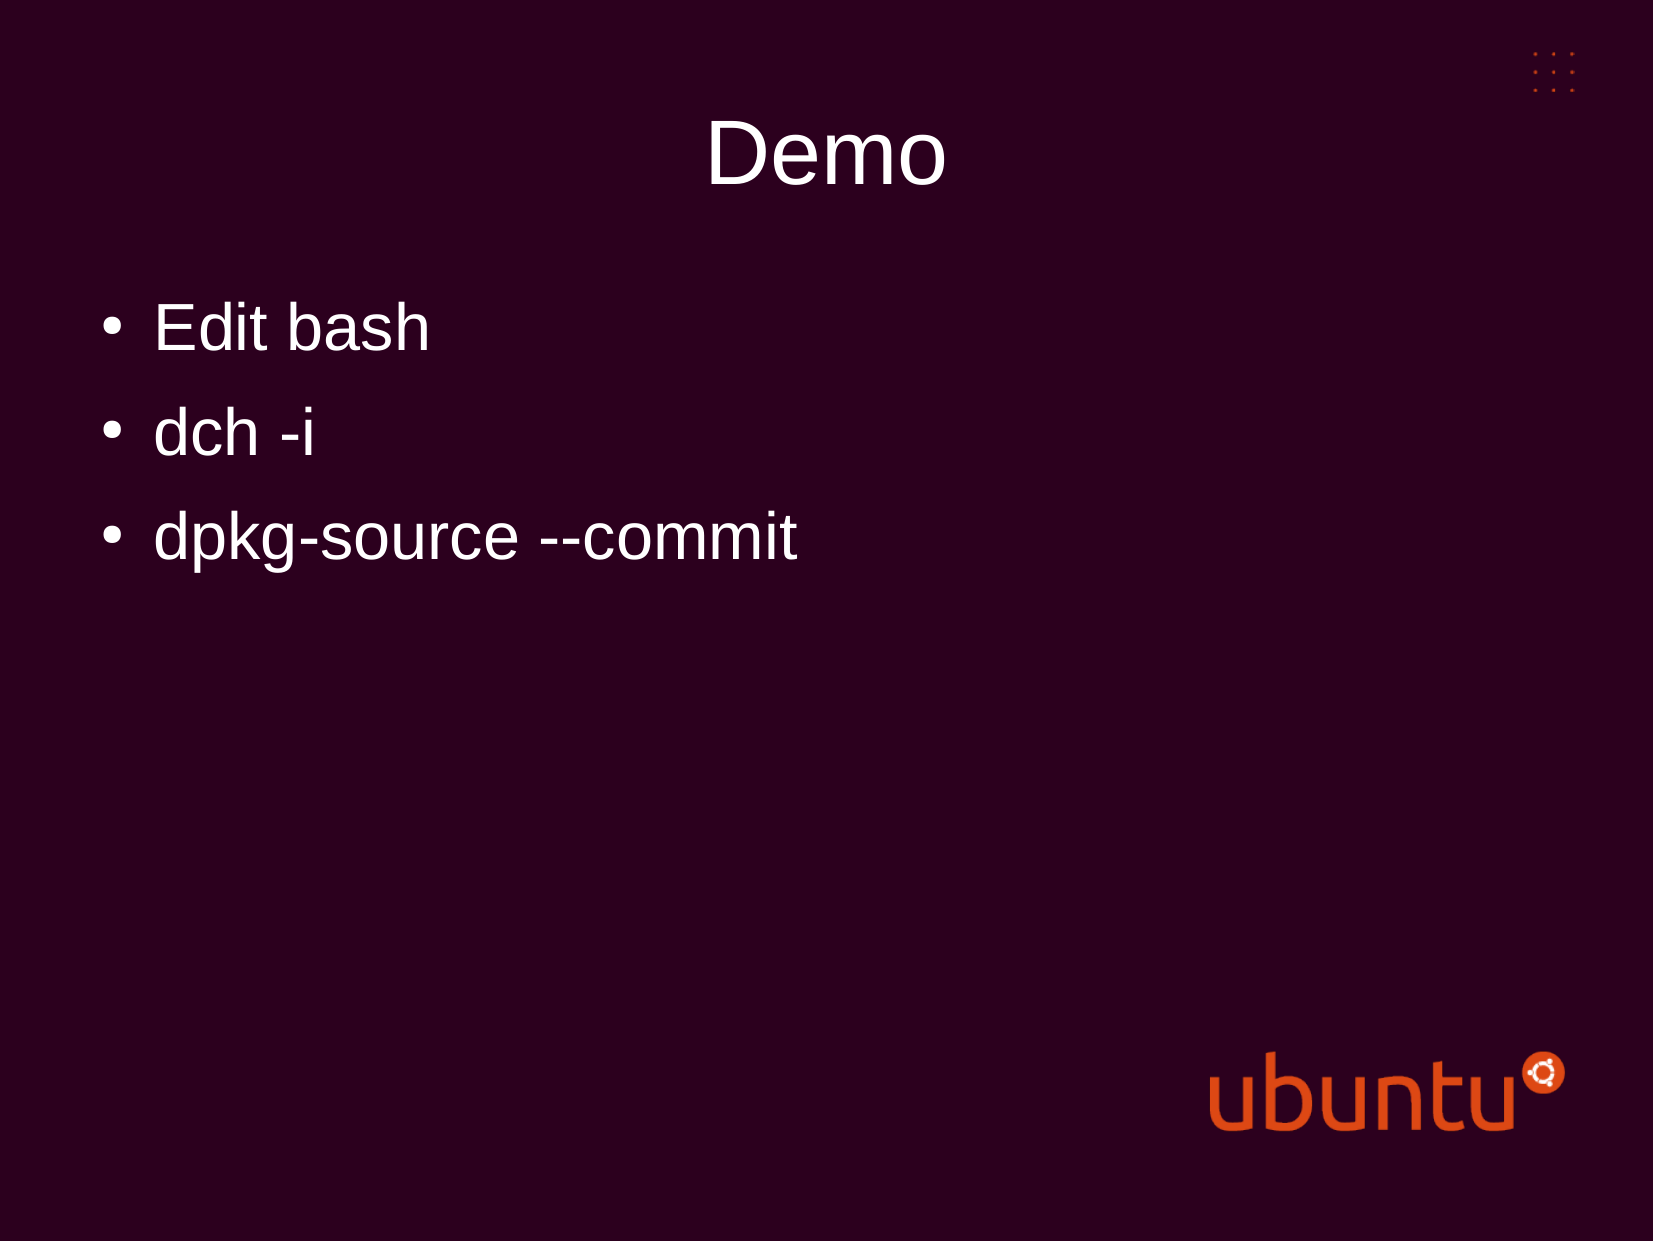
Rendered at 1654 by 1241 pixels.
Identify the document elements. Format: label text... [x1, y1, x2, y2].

title Demo [82, 49, 1571, 257]
picture [1571, 49, 1575, 94]
picture [1121, 960, 1653, 1223]
list Edit bash dch -i dpkg-source --commit [82, 290, 1571, 1010]
